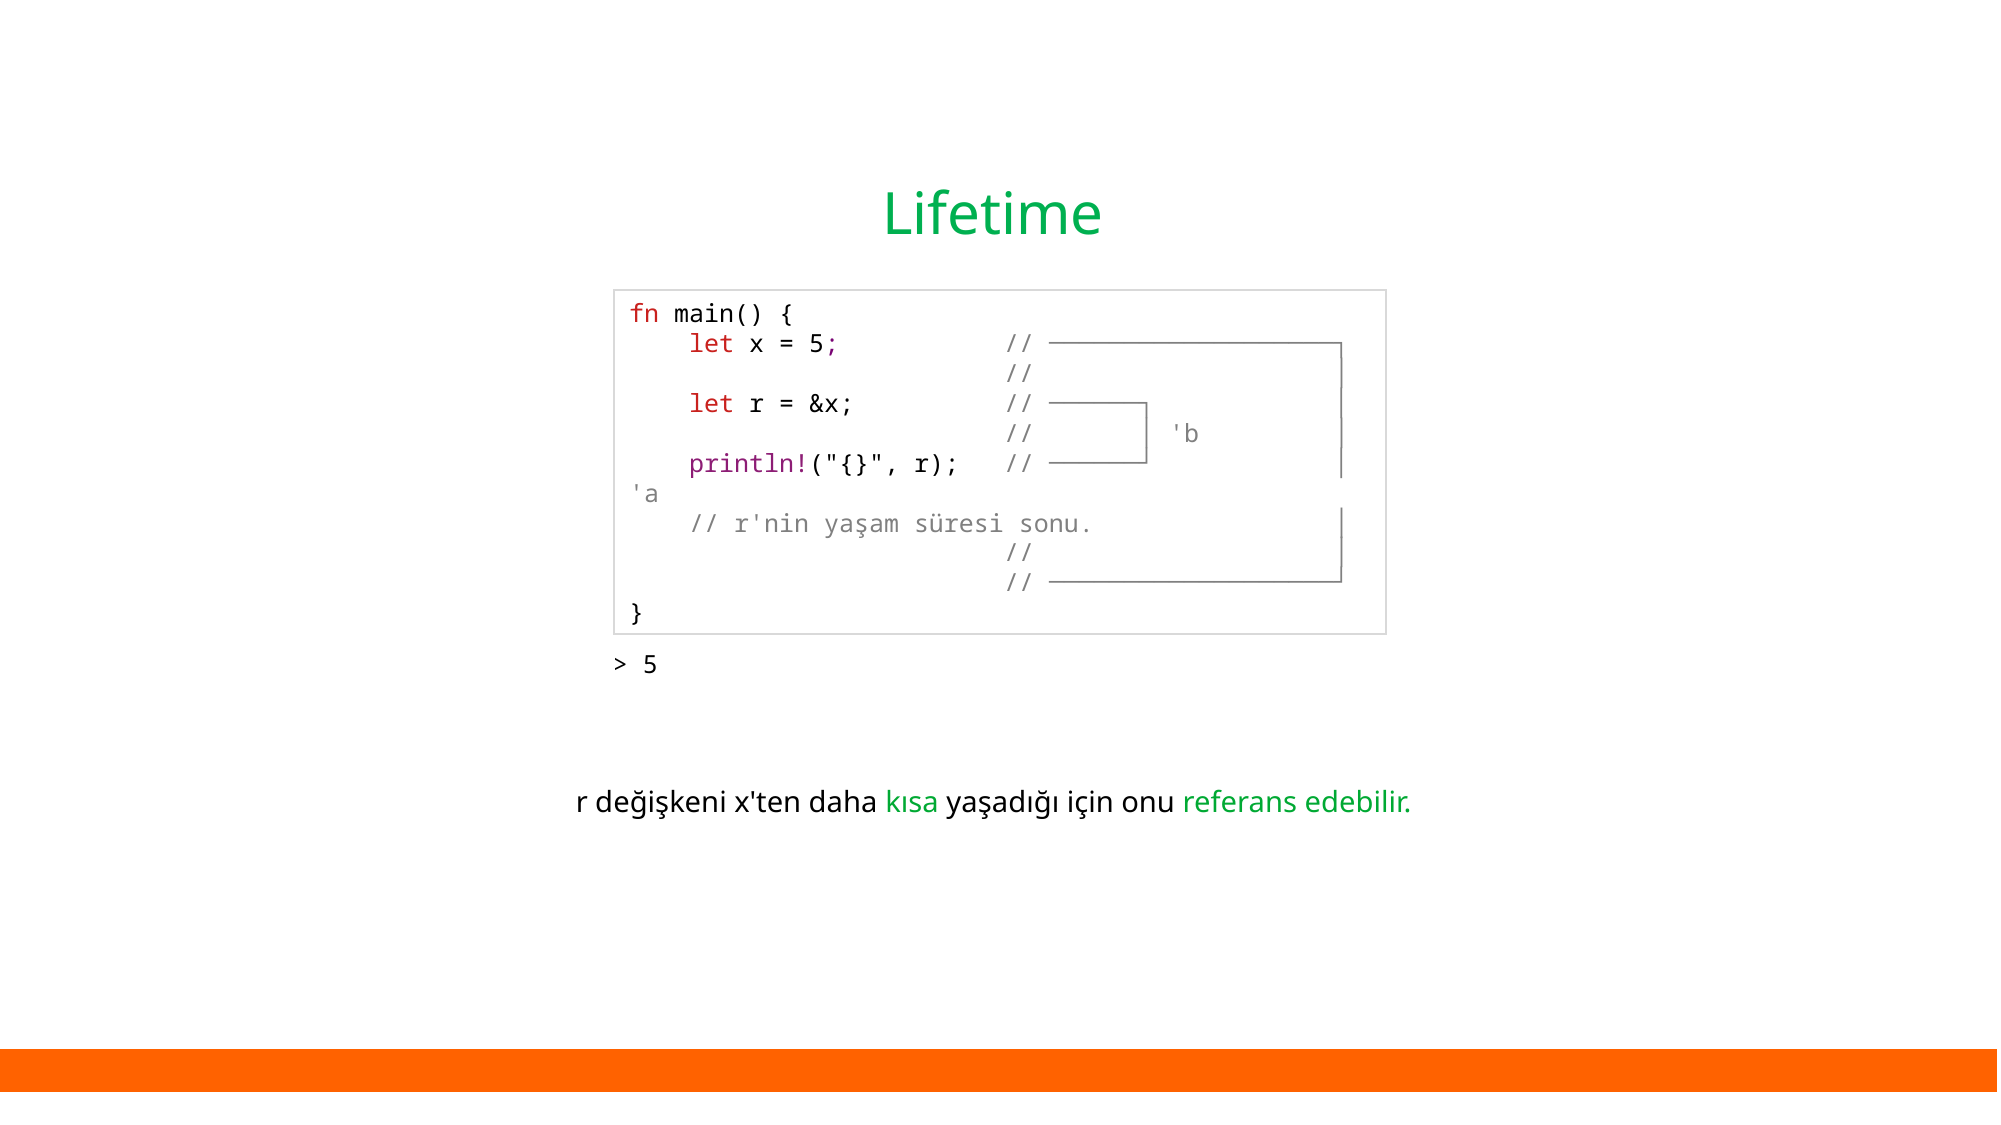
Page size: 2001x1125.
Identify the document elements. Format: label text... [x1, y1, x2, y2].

text_box fn main() { let x = 5; // ───────────────────┐ // │ let r = &x; // ──────┐ │ // │ 'b │ println!("{}", r); // ──────┘ │ 'a // r'nin yaşam süresi sonu. │ // │ // ───────────────────┘ } [614, 289, 1386, 621]
text_box r değişkeni x'ten daha kısa yaşadığı için onu referans edebilir. [561, 767, 1423, 821]
text_box > 5 [598, 639, 916, 680]
list Lifetime [413, 177, 1573, 267]
text_box [0, 1049, 1997, 1092]
